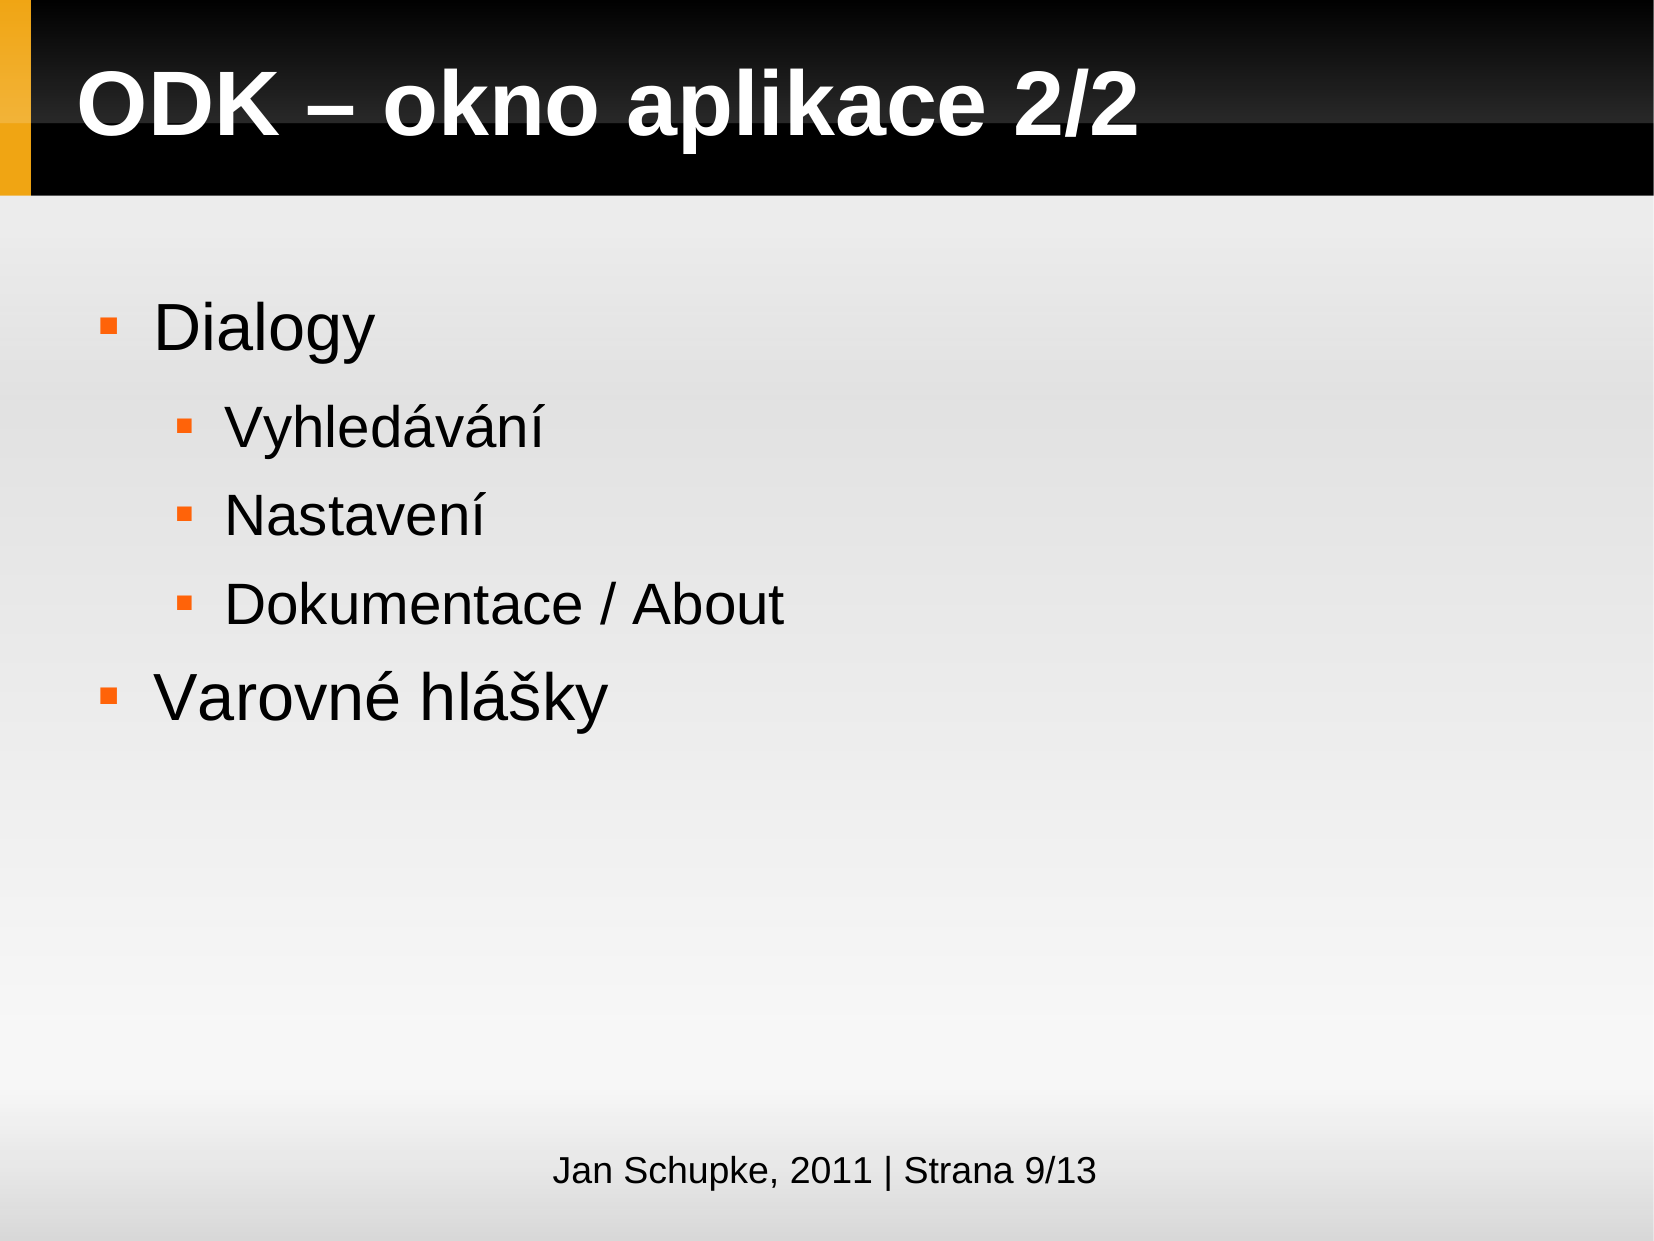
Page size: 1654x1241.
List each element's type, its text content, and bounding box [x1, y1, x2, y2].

title ODK – okno aplikace 2/2 [76, 7, 1565, 200]
picture [0, 0, 1654, 1241]
text_box Jan Schupke, 2011 | Strana <number>/13 [525, 1141, 1126, 1201]
list Dialogy Vyhledávání Nastavení Dokumentace / About Varovné hlášky [82, 290, 1571, 1094]
